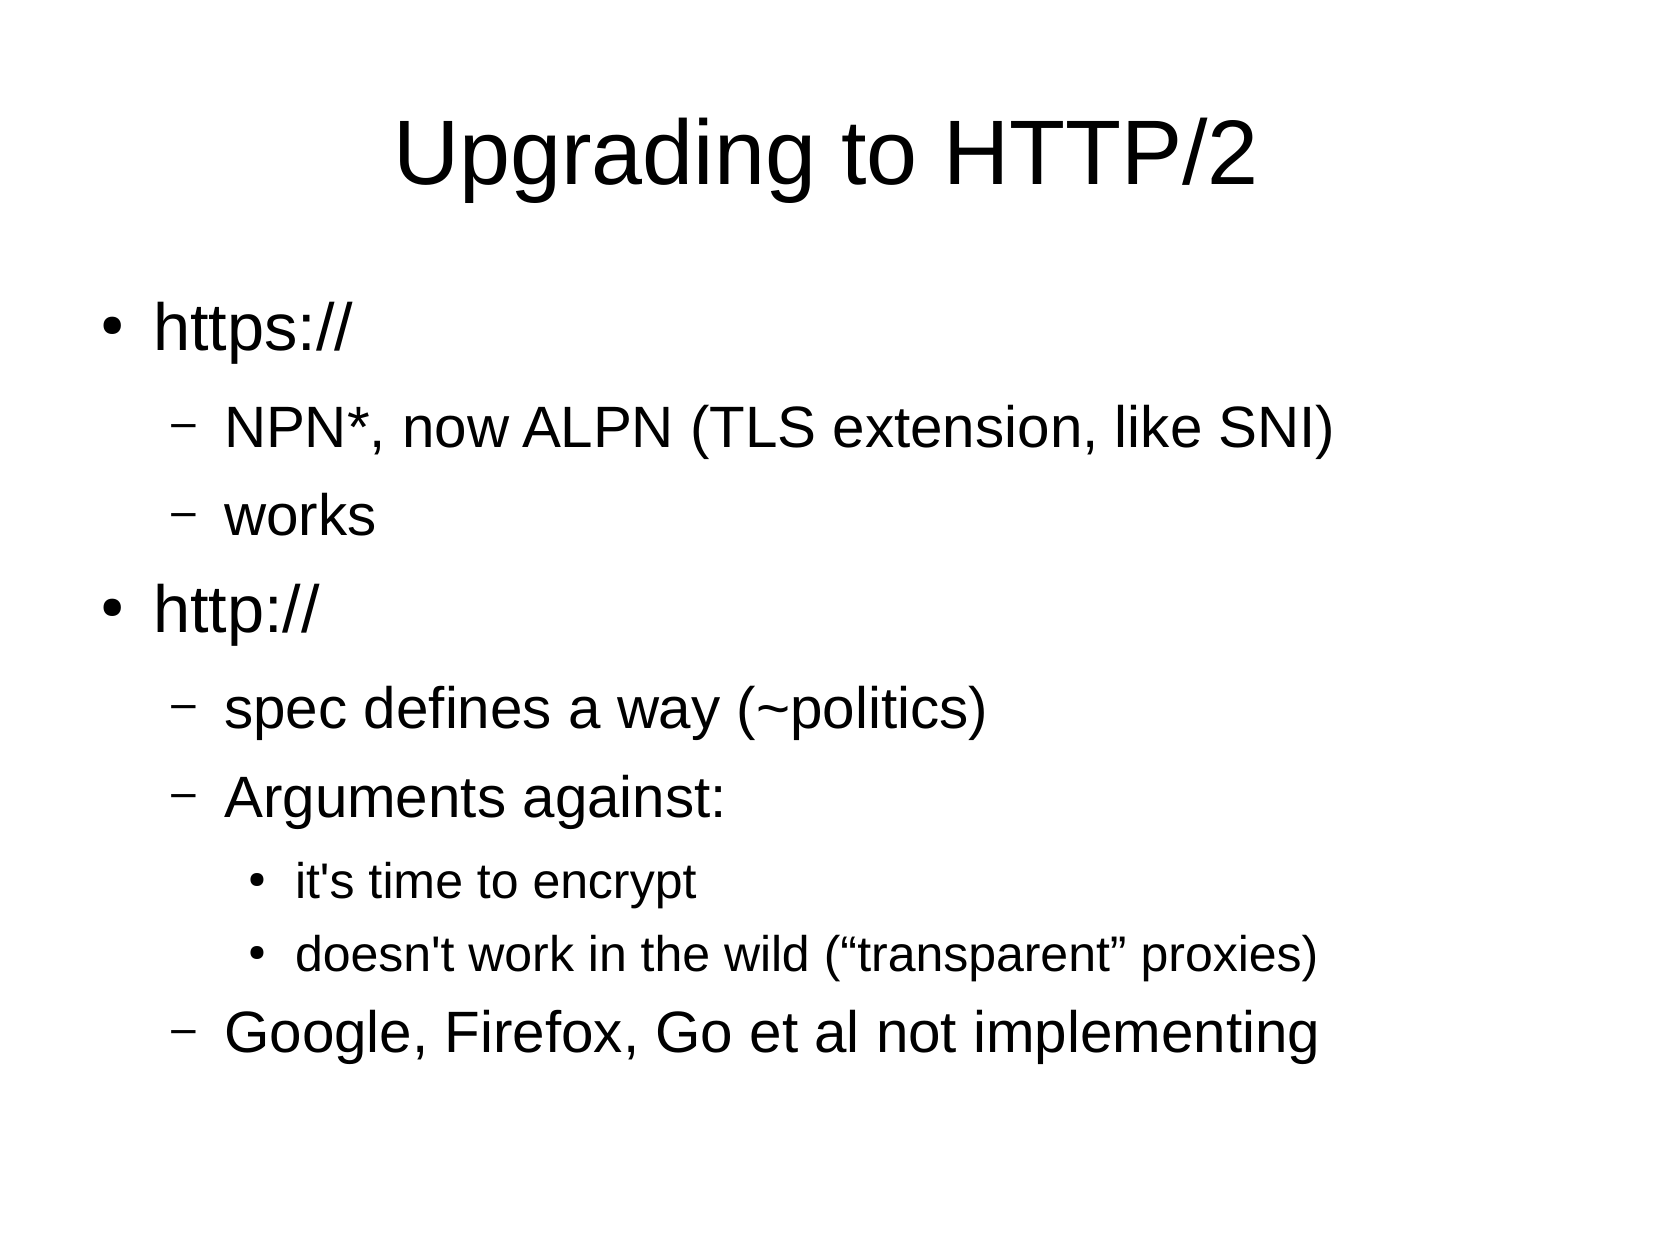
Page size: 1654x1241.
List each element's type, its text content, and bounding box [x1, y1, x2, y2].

list https:// NPN*, now ALPN (TLS extension, like SNI) works http:// spec defines a way (~politics) Arguments against: it's time to encrypt doesn't work in the wild (“transparent” proxies) Google, Firefox, Go et al not implementing [82, 290, 1571, 1154]
title Upgrading to HTTP/2 [82, 49, 1571, 257]
